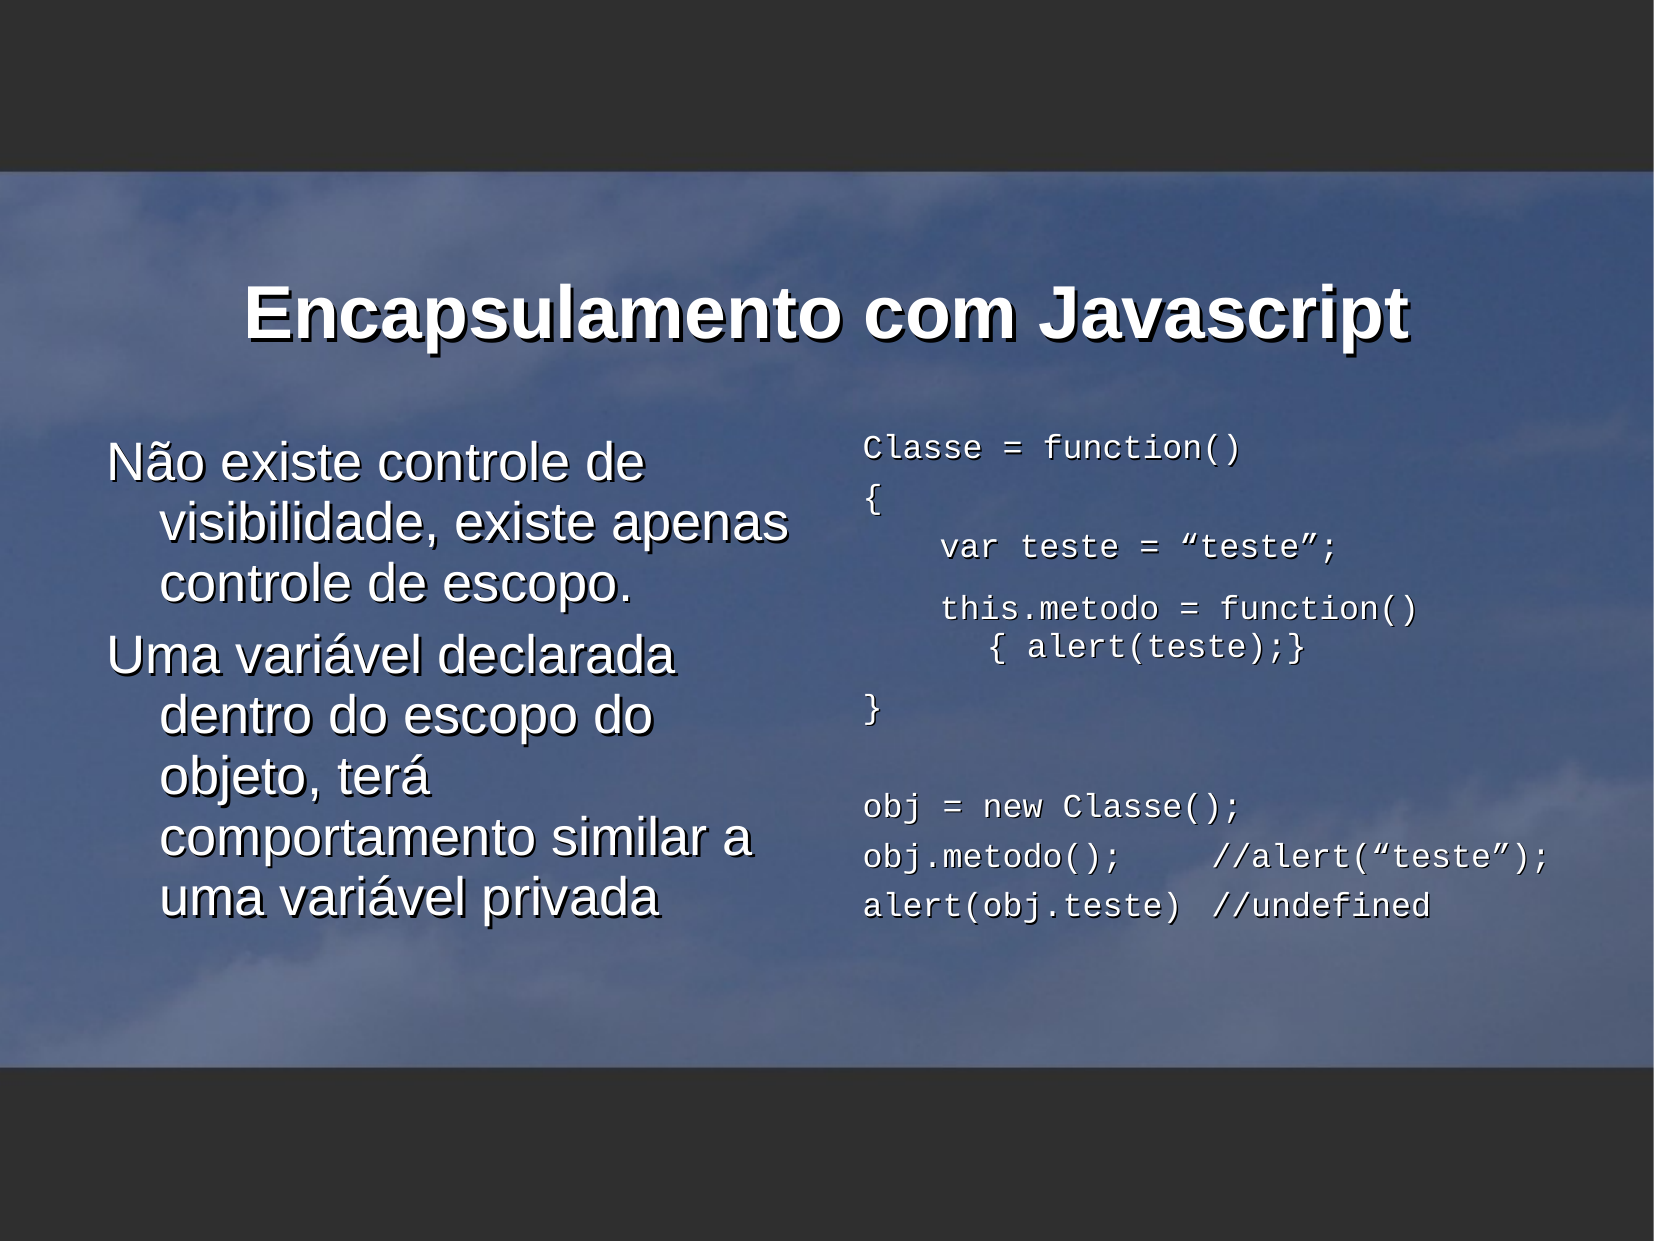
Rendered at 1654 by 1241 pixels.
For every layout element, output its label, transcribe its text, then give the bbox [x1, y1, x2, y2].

list Não existe controle de visibilidade, existe apenas controle de escopo. Uma variável declarada dentro do escopo do objeto, terá comportamento similar a uma variável privada [88, 431, 809, 928]
list Classe = function() { var teste = “teste”; this.metodo = function(){ alert(teste);} } obj = new Classe(); obj.metodo(); //alert(“teste”); alert(obj.teste) //undefined [845, 431, 1566, 979]
picture [0, 0, 1654, 1241]
title Encapsulamento com Javascript [88, 231, 1565, 395]
